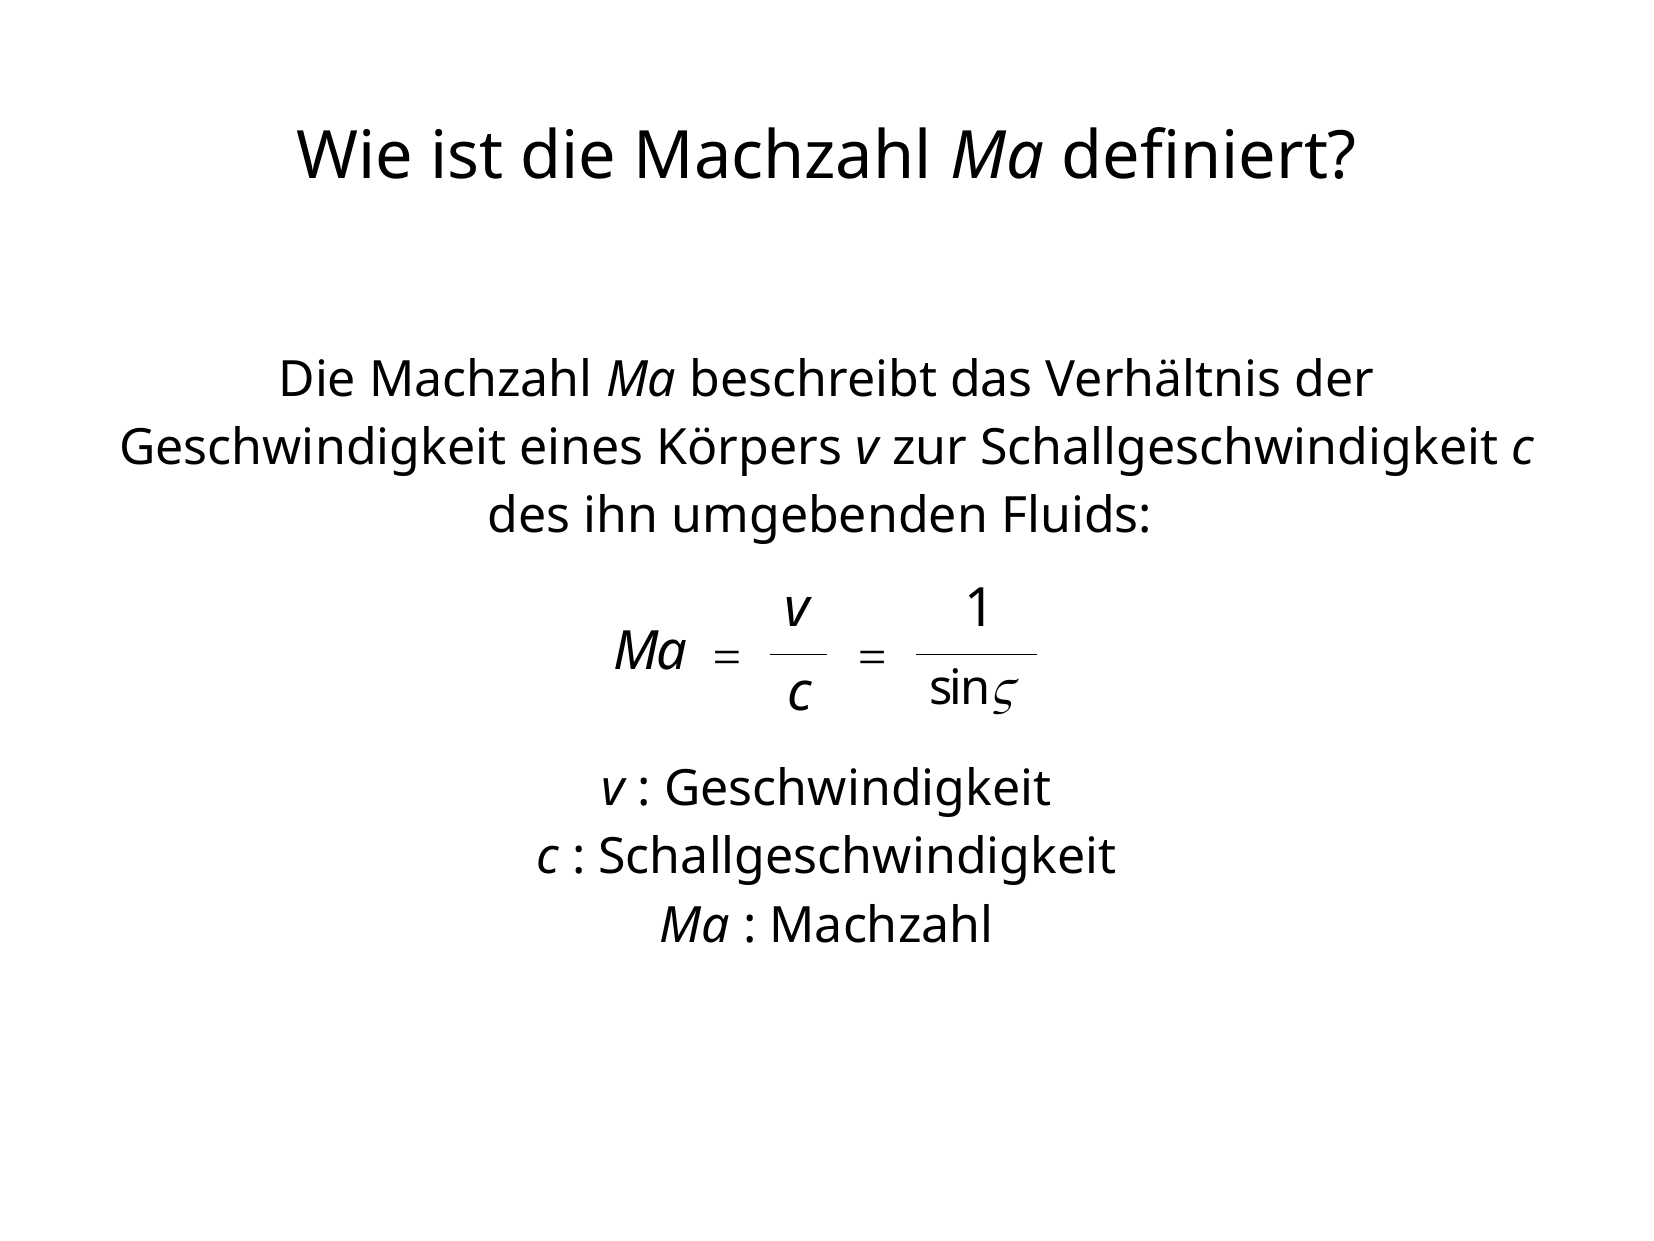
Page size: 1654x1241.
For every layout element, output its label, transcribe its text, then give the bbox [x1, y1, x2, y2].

title Wie ist die Machzahl Ma definiert? [82, 49, 1571, 257]
subtitle Die Machzahl Ma beschreibt das Verhältnis der Geschwindigkeit eines Körpers v zur Schallgeschwindigkeit c des ihn umgebenden Fluids: v : Geschwindigkeit c : Schallgeschwindigkeit Ma : Machzahl [82, 290, 1571, 1010]
chart [607, 574, 1046, 725]
